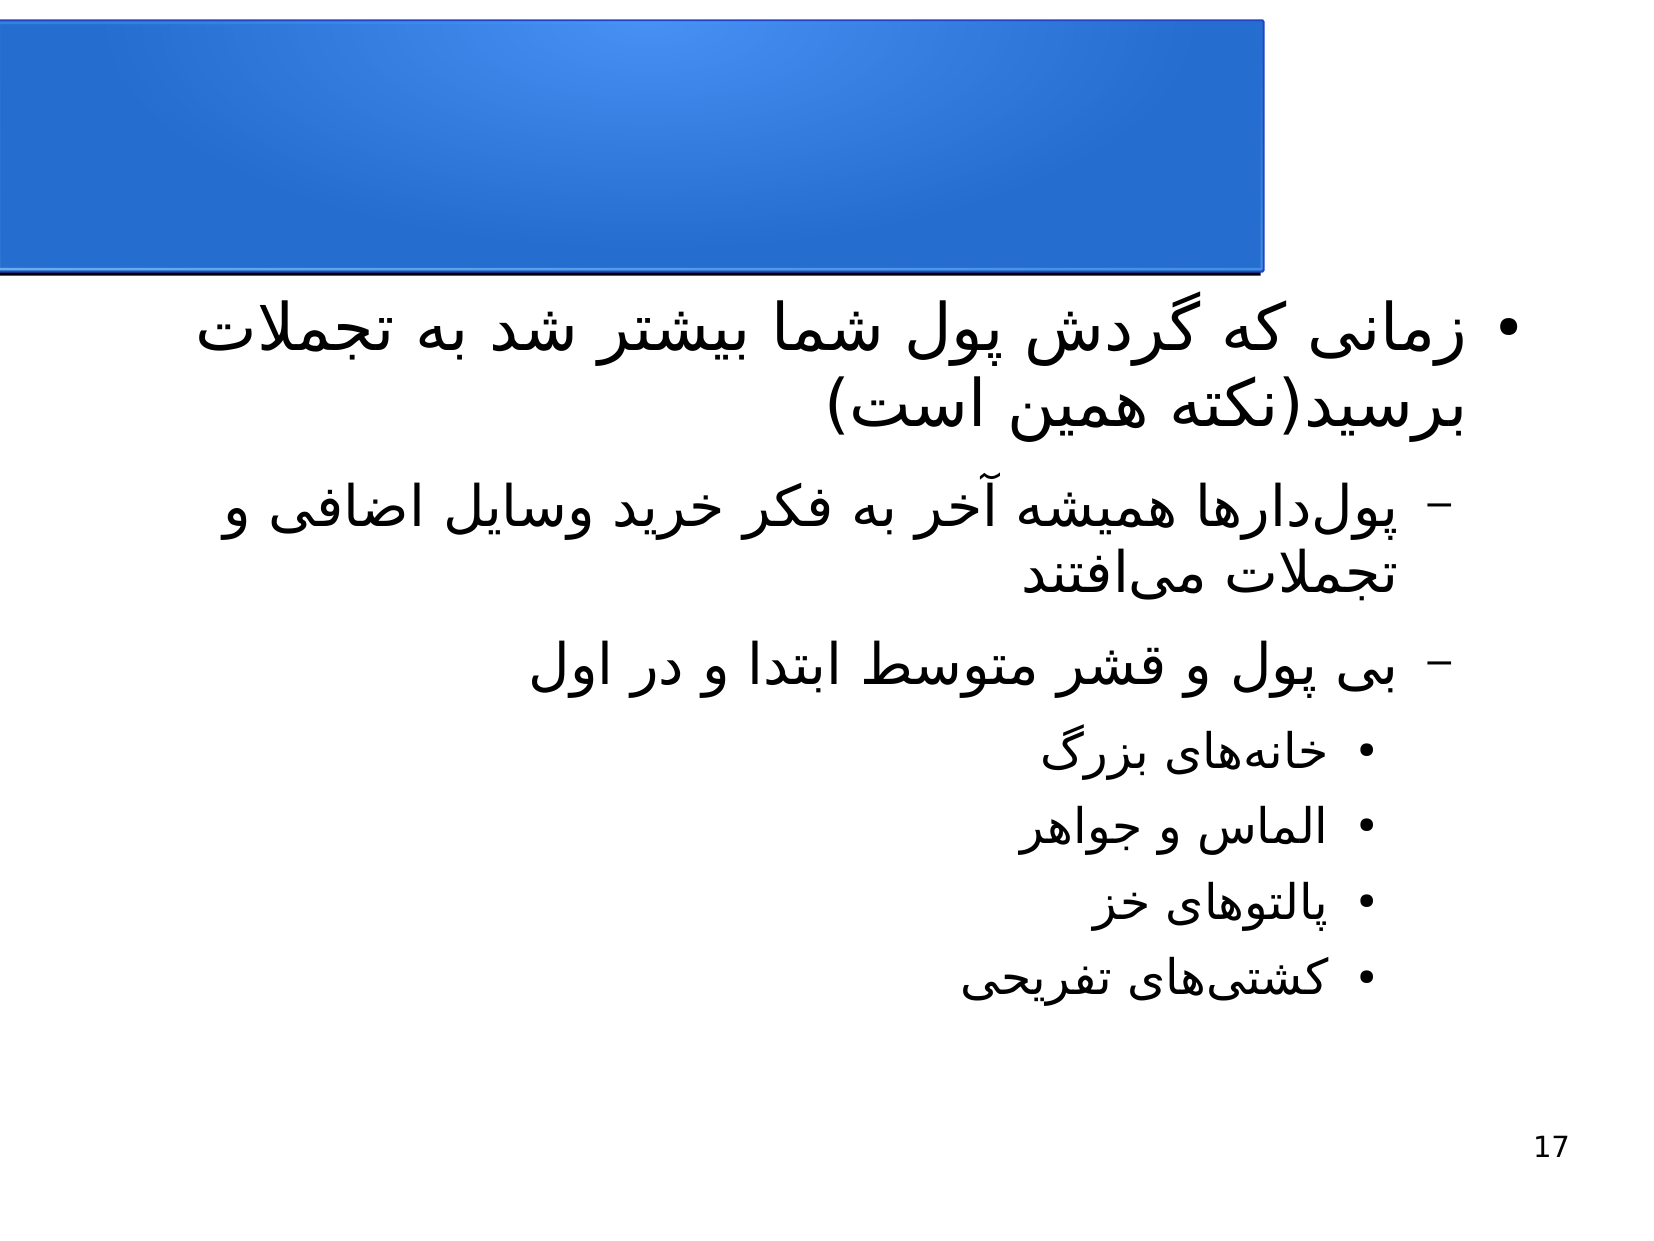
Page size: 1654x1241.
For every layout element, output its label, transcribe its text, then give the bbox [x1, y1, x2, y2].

list زمانی که گردش پول شما بیشتر شد به تجملات برسید(نکته همین است) پول‌دارها همیشه آخر به فکر خرید وسایل اضافی و تجملات می‌افتند بی پول و قشر متوسط ابتدا و در اول خانه‌های بزرگ الماس و جواهر پالتوهای خز کشتی‌های تفریحی [82, 290, 1538, 1010]
